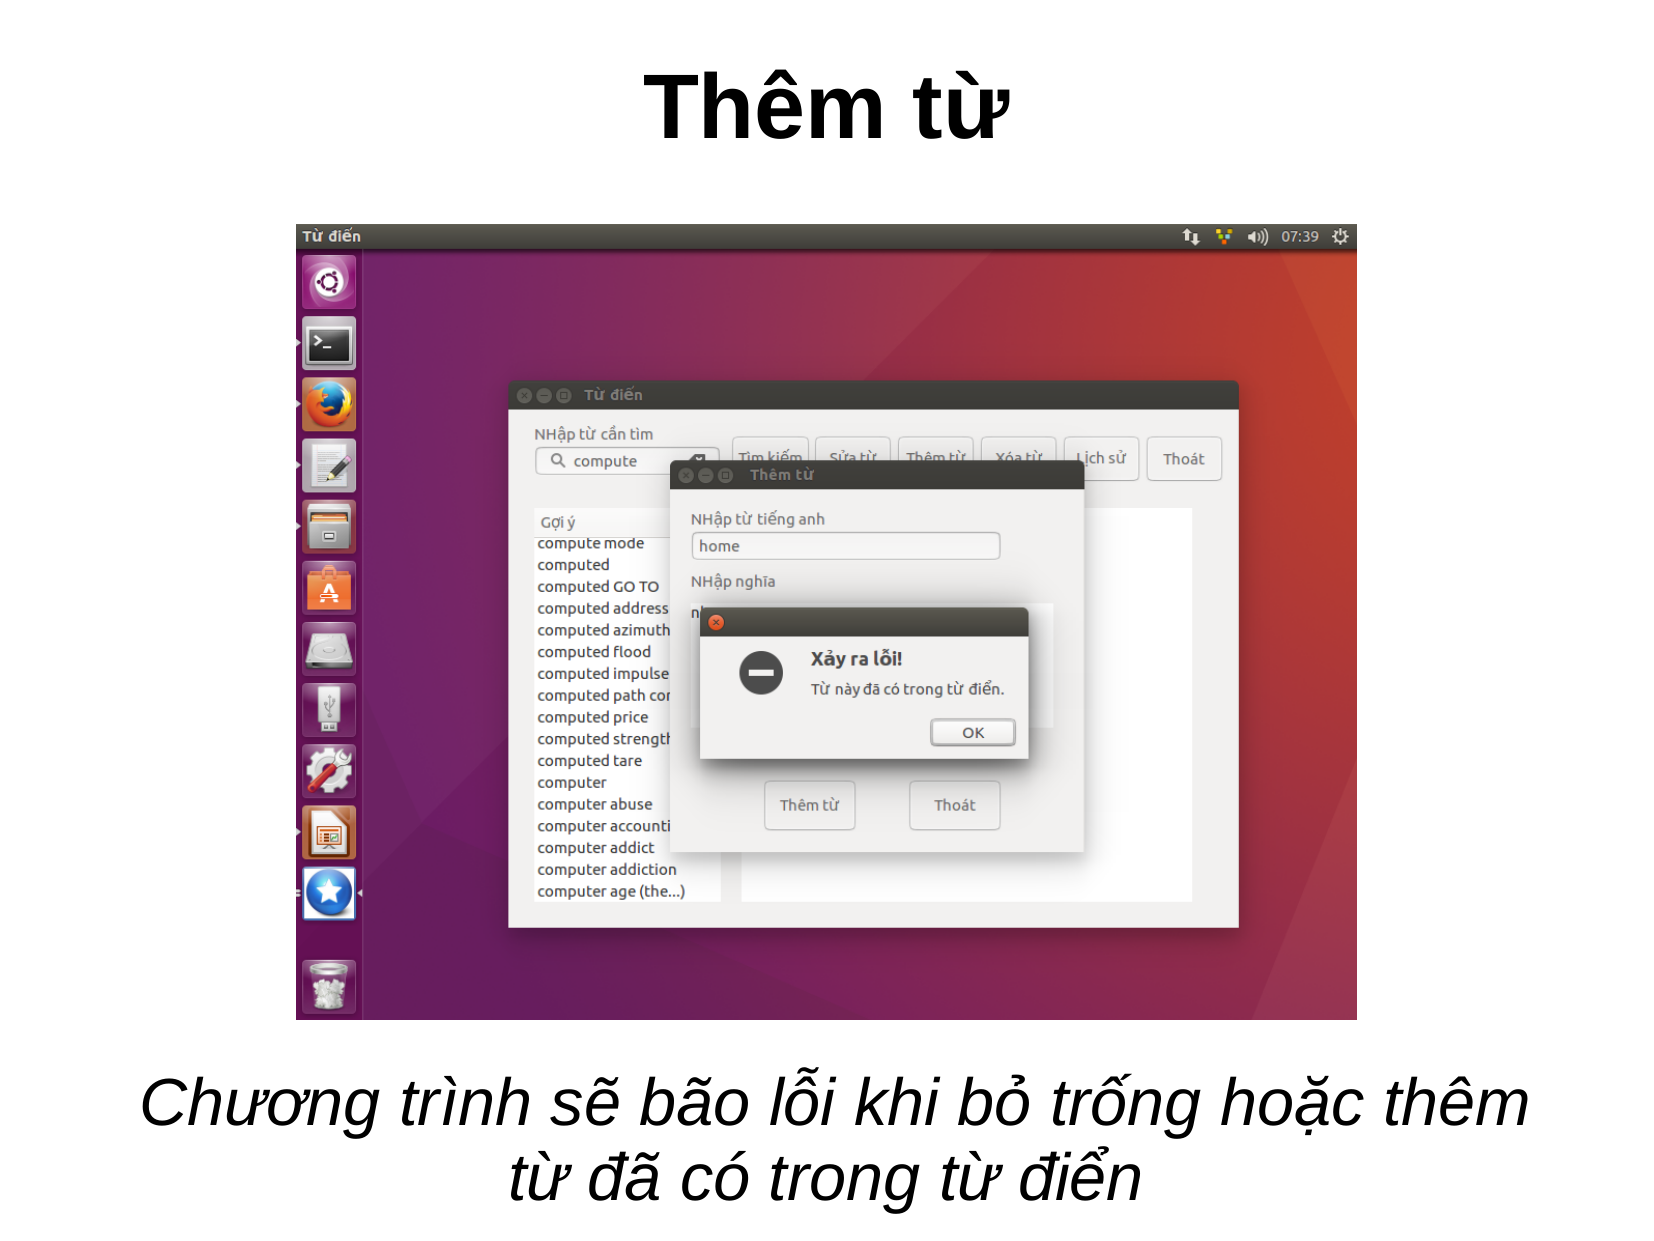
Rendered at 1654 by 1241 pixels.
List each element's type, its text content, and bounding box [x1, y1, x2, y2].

picture [296, 224, 1357, 1021]
list Chương trình sẽ bão lỗi khi bỏ trống hoặc thêm từ đã có trong từ điển [30, 1065, 1571, 1241]
title Thêm từ [82, 49, 1571, 166]
